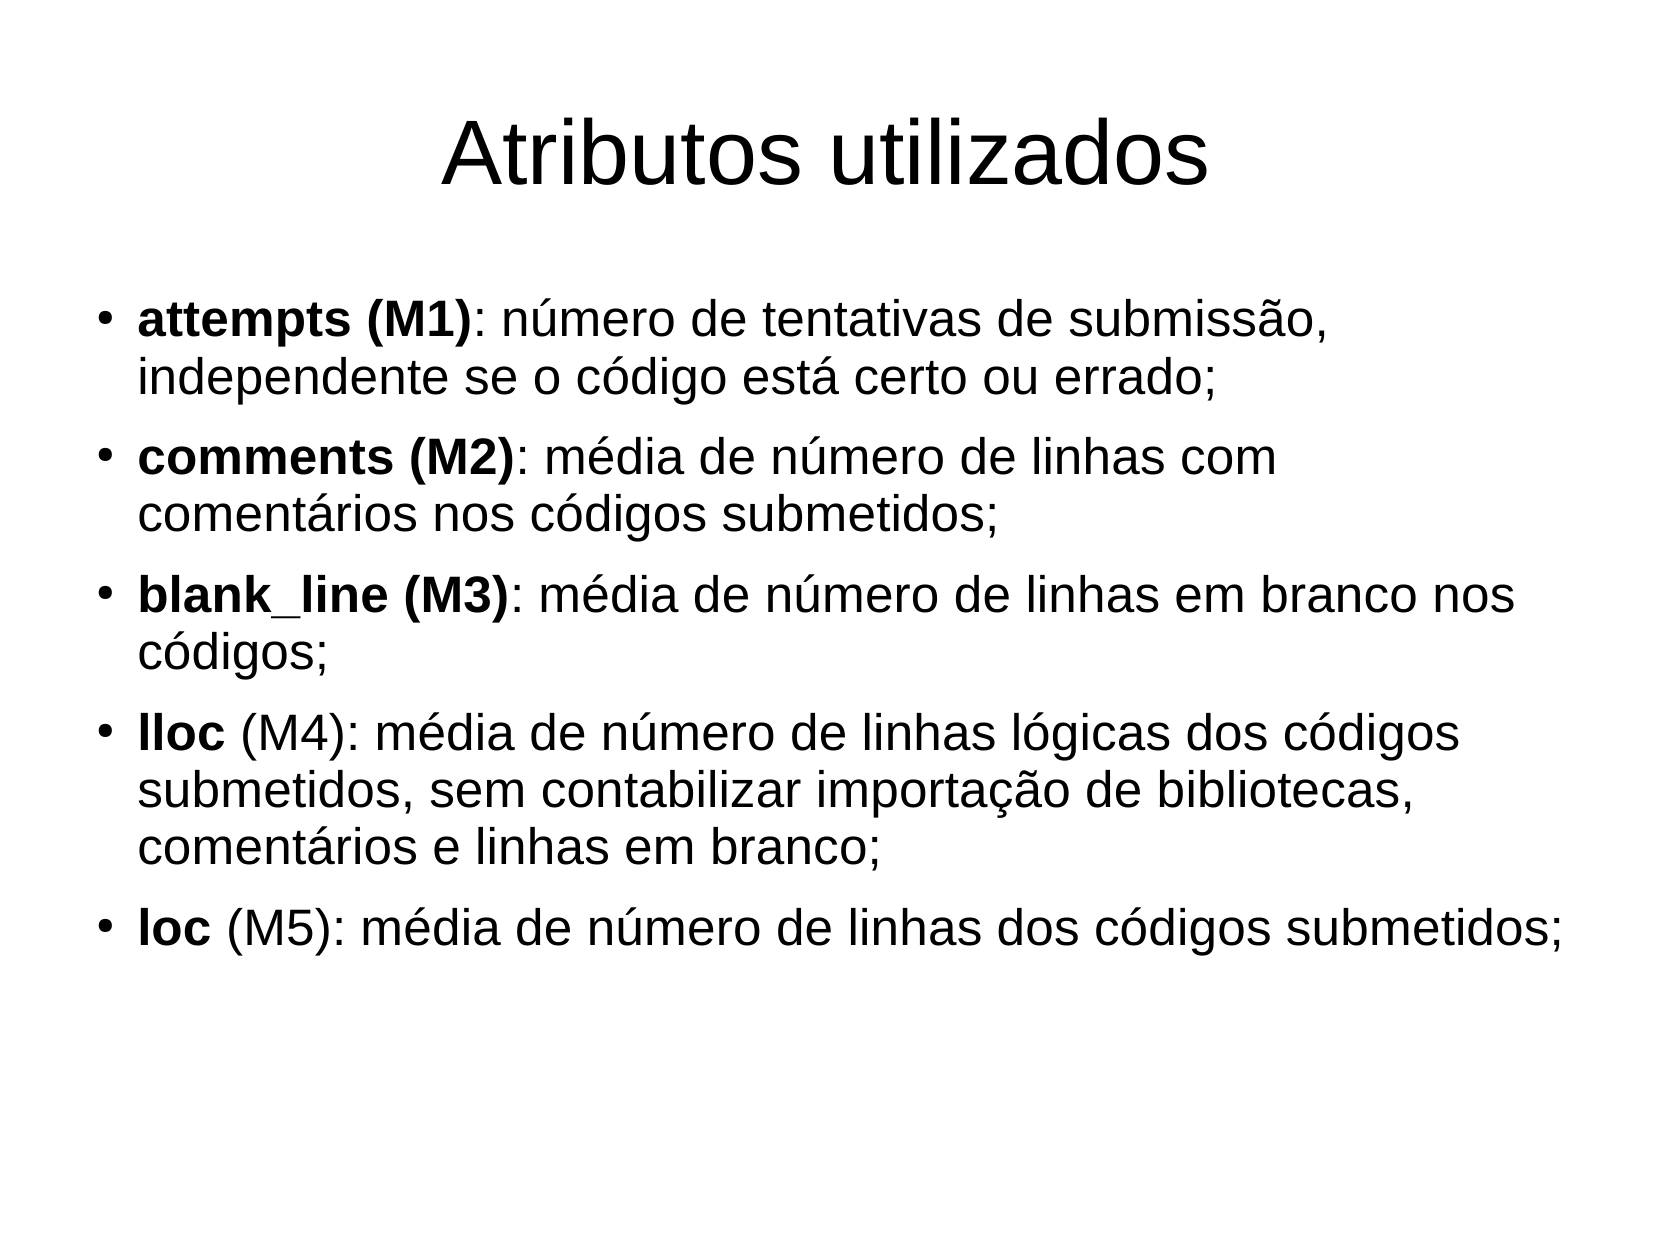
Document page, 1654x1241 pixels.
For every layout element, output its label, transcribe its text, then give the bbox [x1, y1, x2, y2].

list attempts (M1): número de tentativas de submissão, independente se o código está certo ou errado; comments (M2): média de número de linhas com comentários nos códigos submetidos; blank_line (M3): média de número de linhas em branco nos códigos; lloc (M4): média de número de linhas lógicas dos códigos submetidos, sem contabilizar importação de bibliotecas, comentários e linhas em branco; loc (M5): média de número de linhas dos códigos submetidos; [82, 290, 1571, 1010]
title Atributos utilizados [82, 49, 1571, 257]
